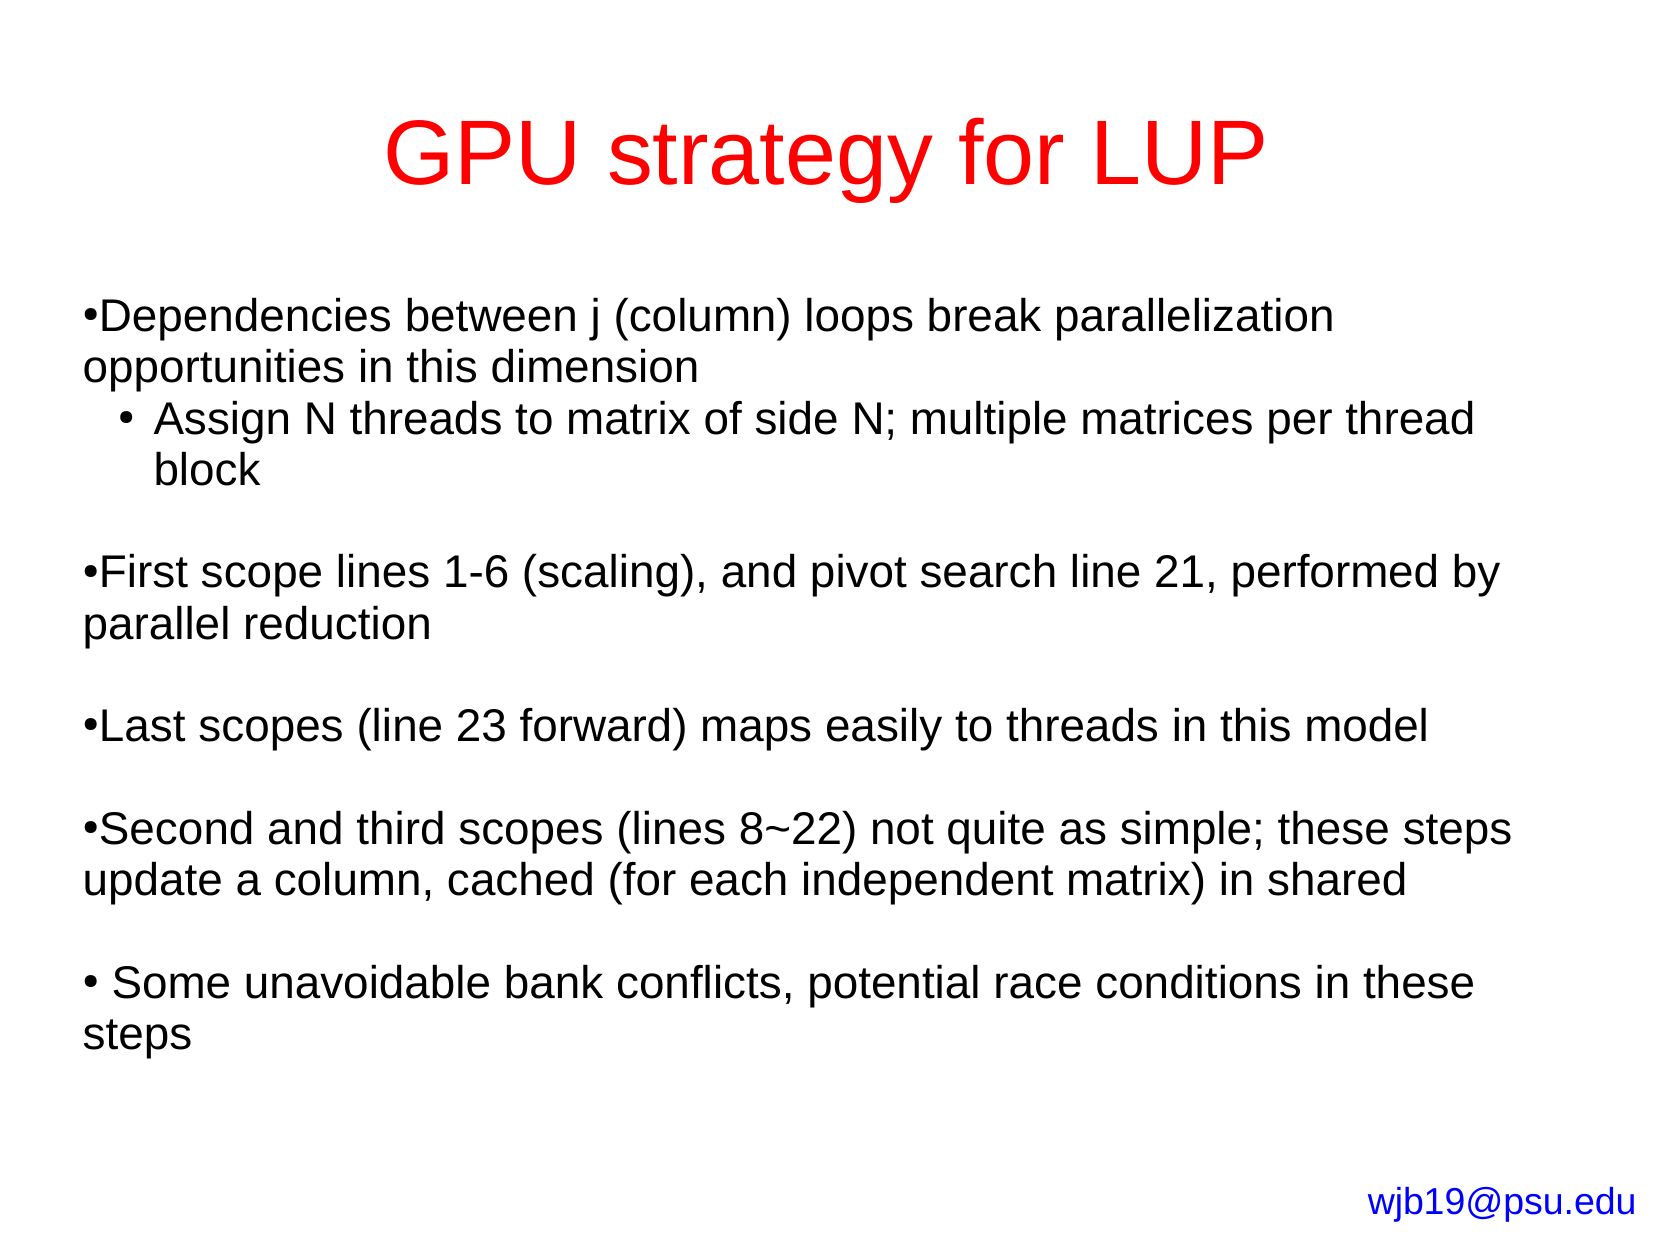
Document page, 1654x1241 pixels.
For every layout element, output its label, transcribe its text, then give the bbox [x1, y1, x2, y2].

title GPU strategy for LUP [82, 49, 1571, 257]
subtitle Dependencies between j (column) loops break parallelization opportunities in this dimension Assign N threads to matrix of side N; multiple matrices per thread block First scope lines 1-6 (scaling), and pivot search line 21, performed by parallel reduction Last scopes (line 23 forward) maps easily to threads in this model Second and third scopes (lines 8~22) not quite as simple; these steps update a column, cached (for each independent matrix) in shared Some unavoidable bank conflicts, potential race conditions in these steps [82, 290, 1538, 1060]
text_box wjb19@psu.edu [1353, 1173, 1652, 1231]
